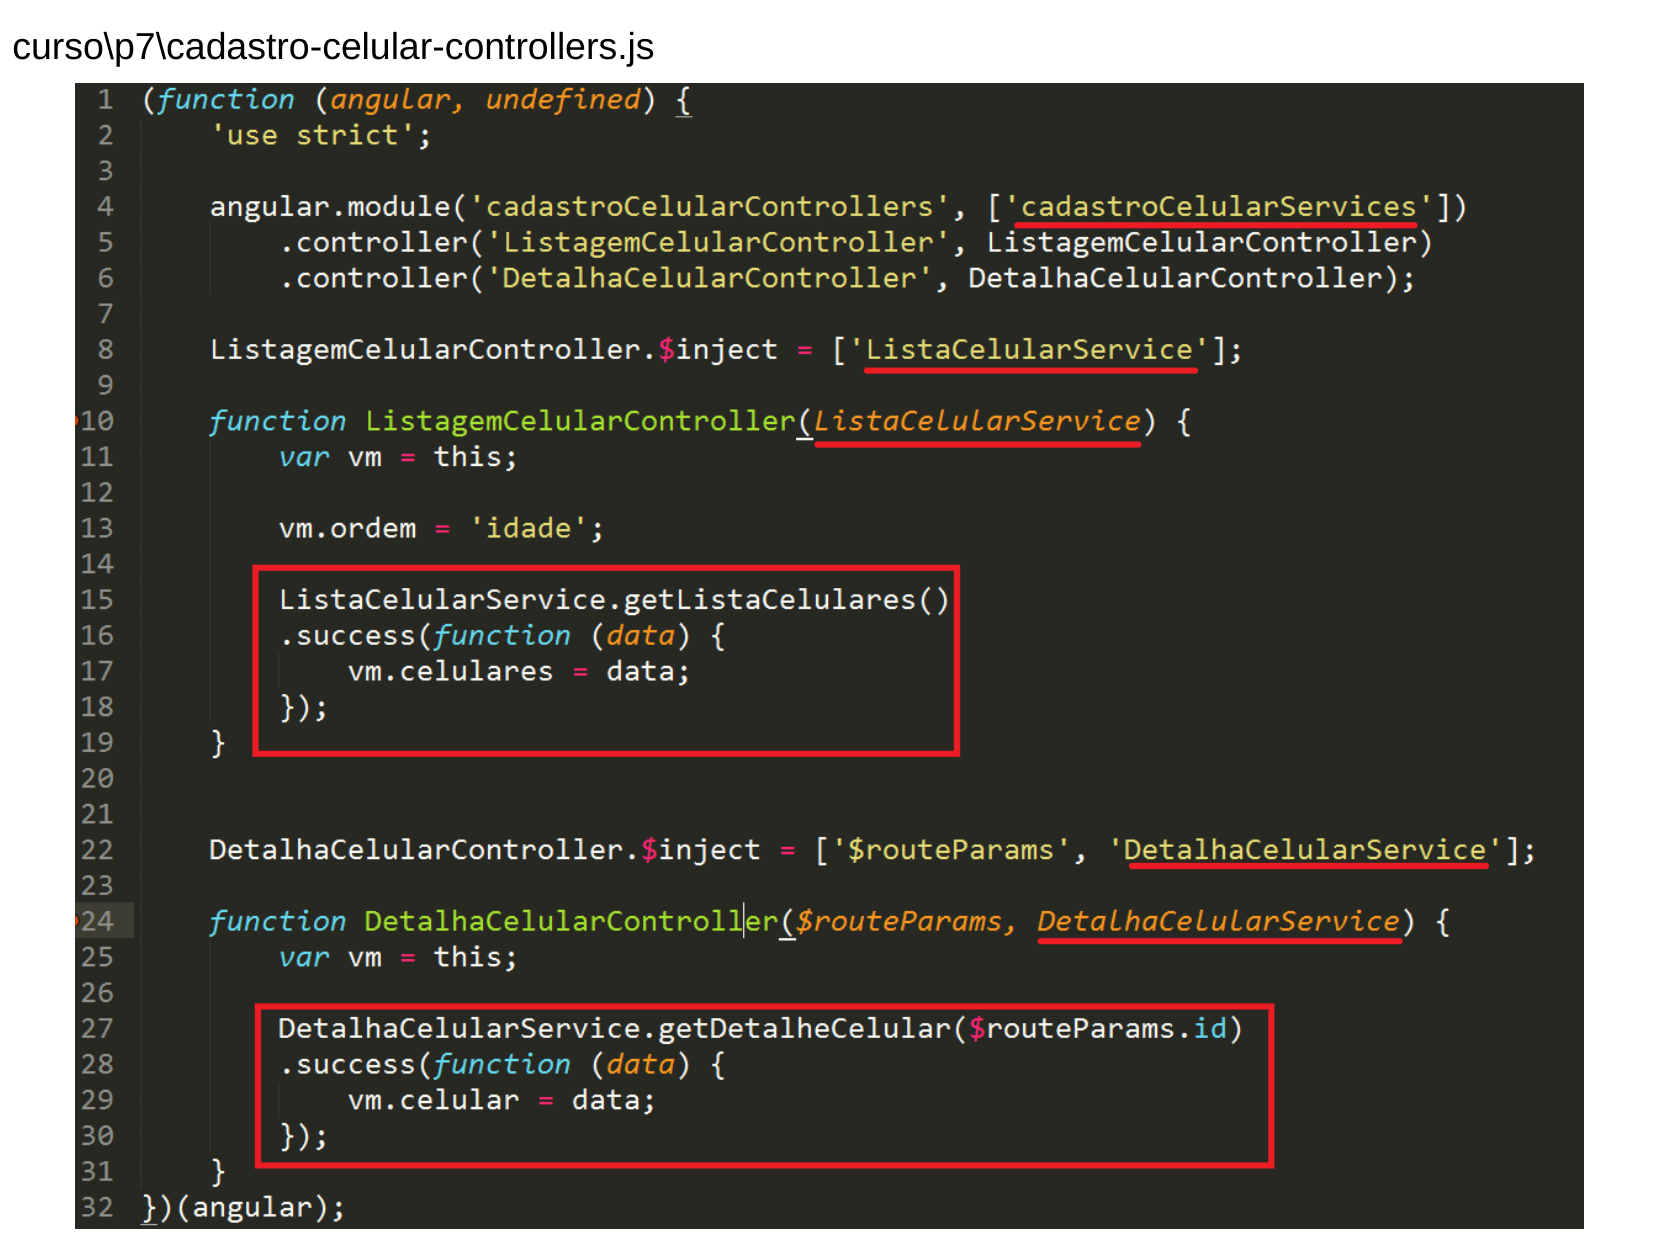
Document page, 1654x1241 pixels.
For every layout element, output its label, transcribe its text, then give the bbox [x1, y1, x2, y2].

text_box curso\p7\cadastro-celular-controllers.js [0, 18, 670, 76]
picture [75, 83, 1584, 1229]
